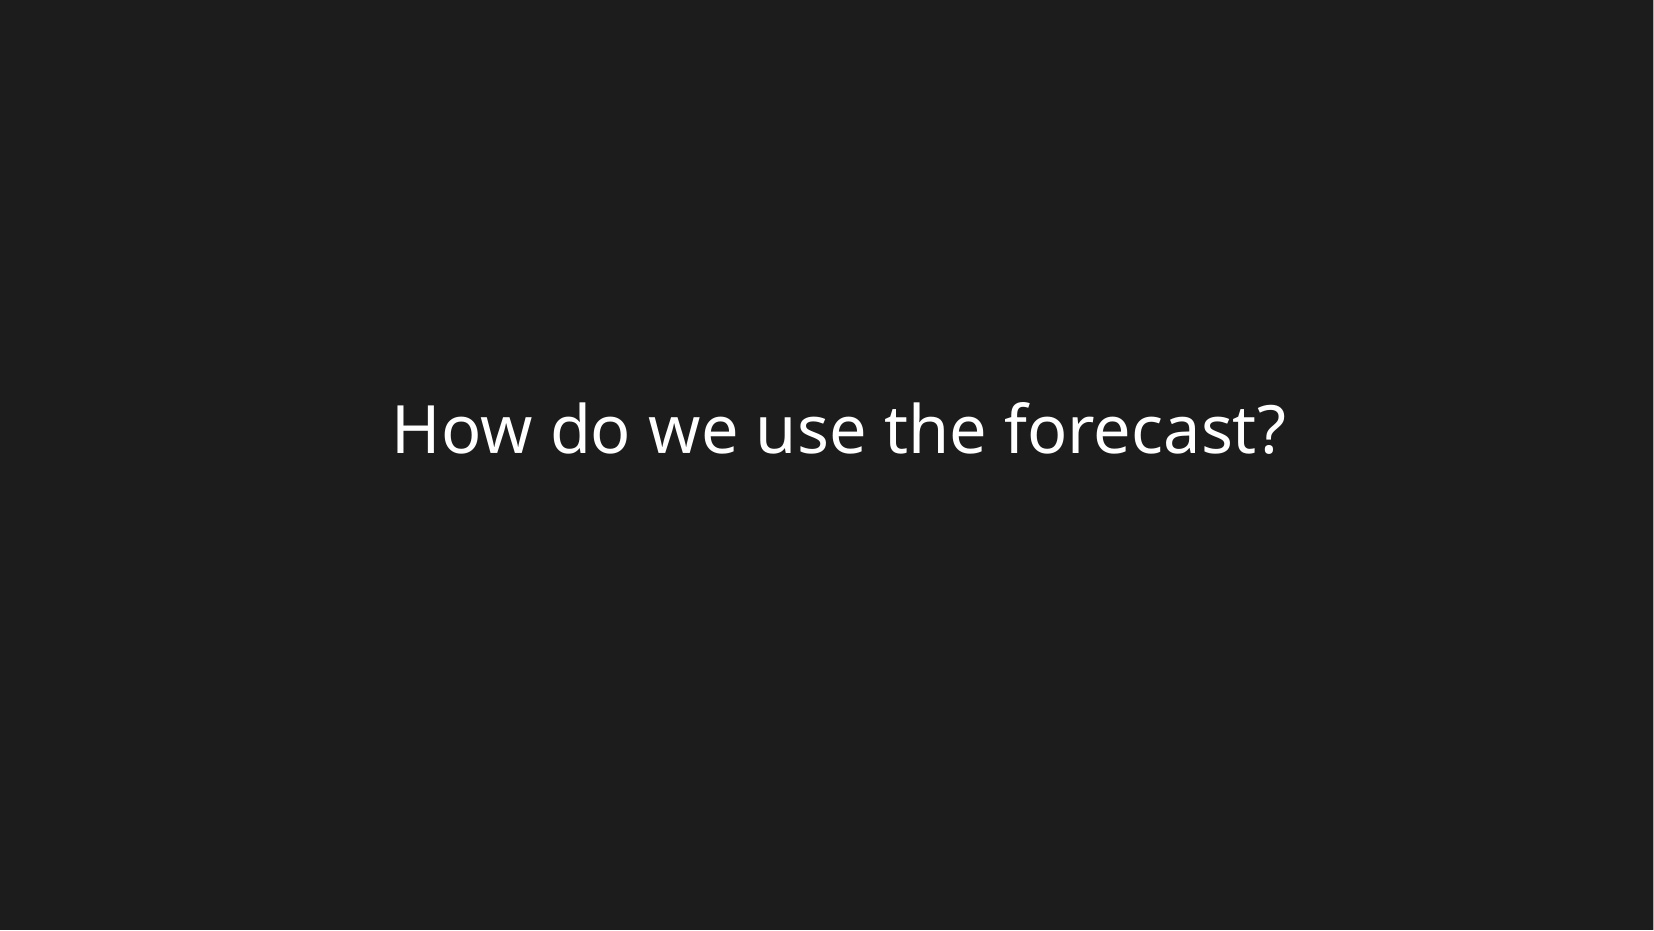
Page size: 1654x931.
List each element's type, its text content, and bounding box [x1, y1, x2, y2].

text_box How do we use the forecast? [377, 375, 1306, 465]
